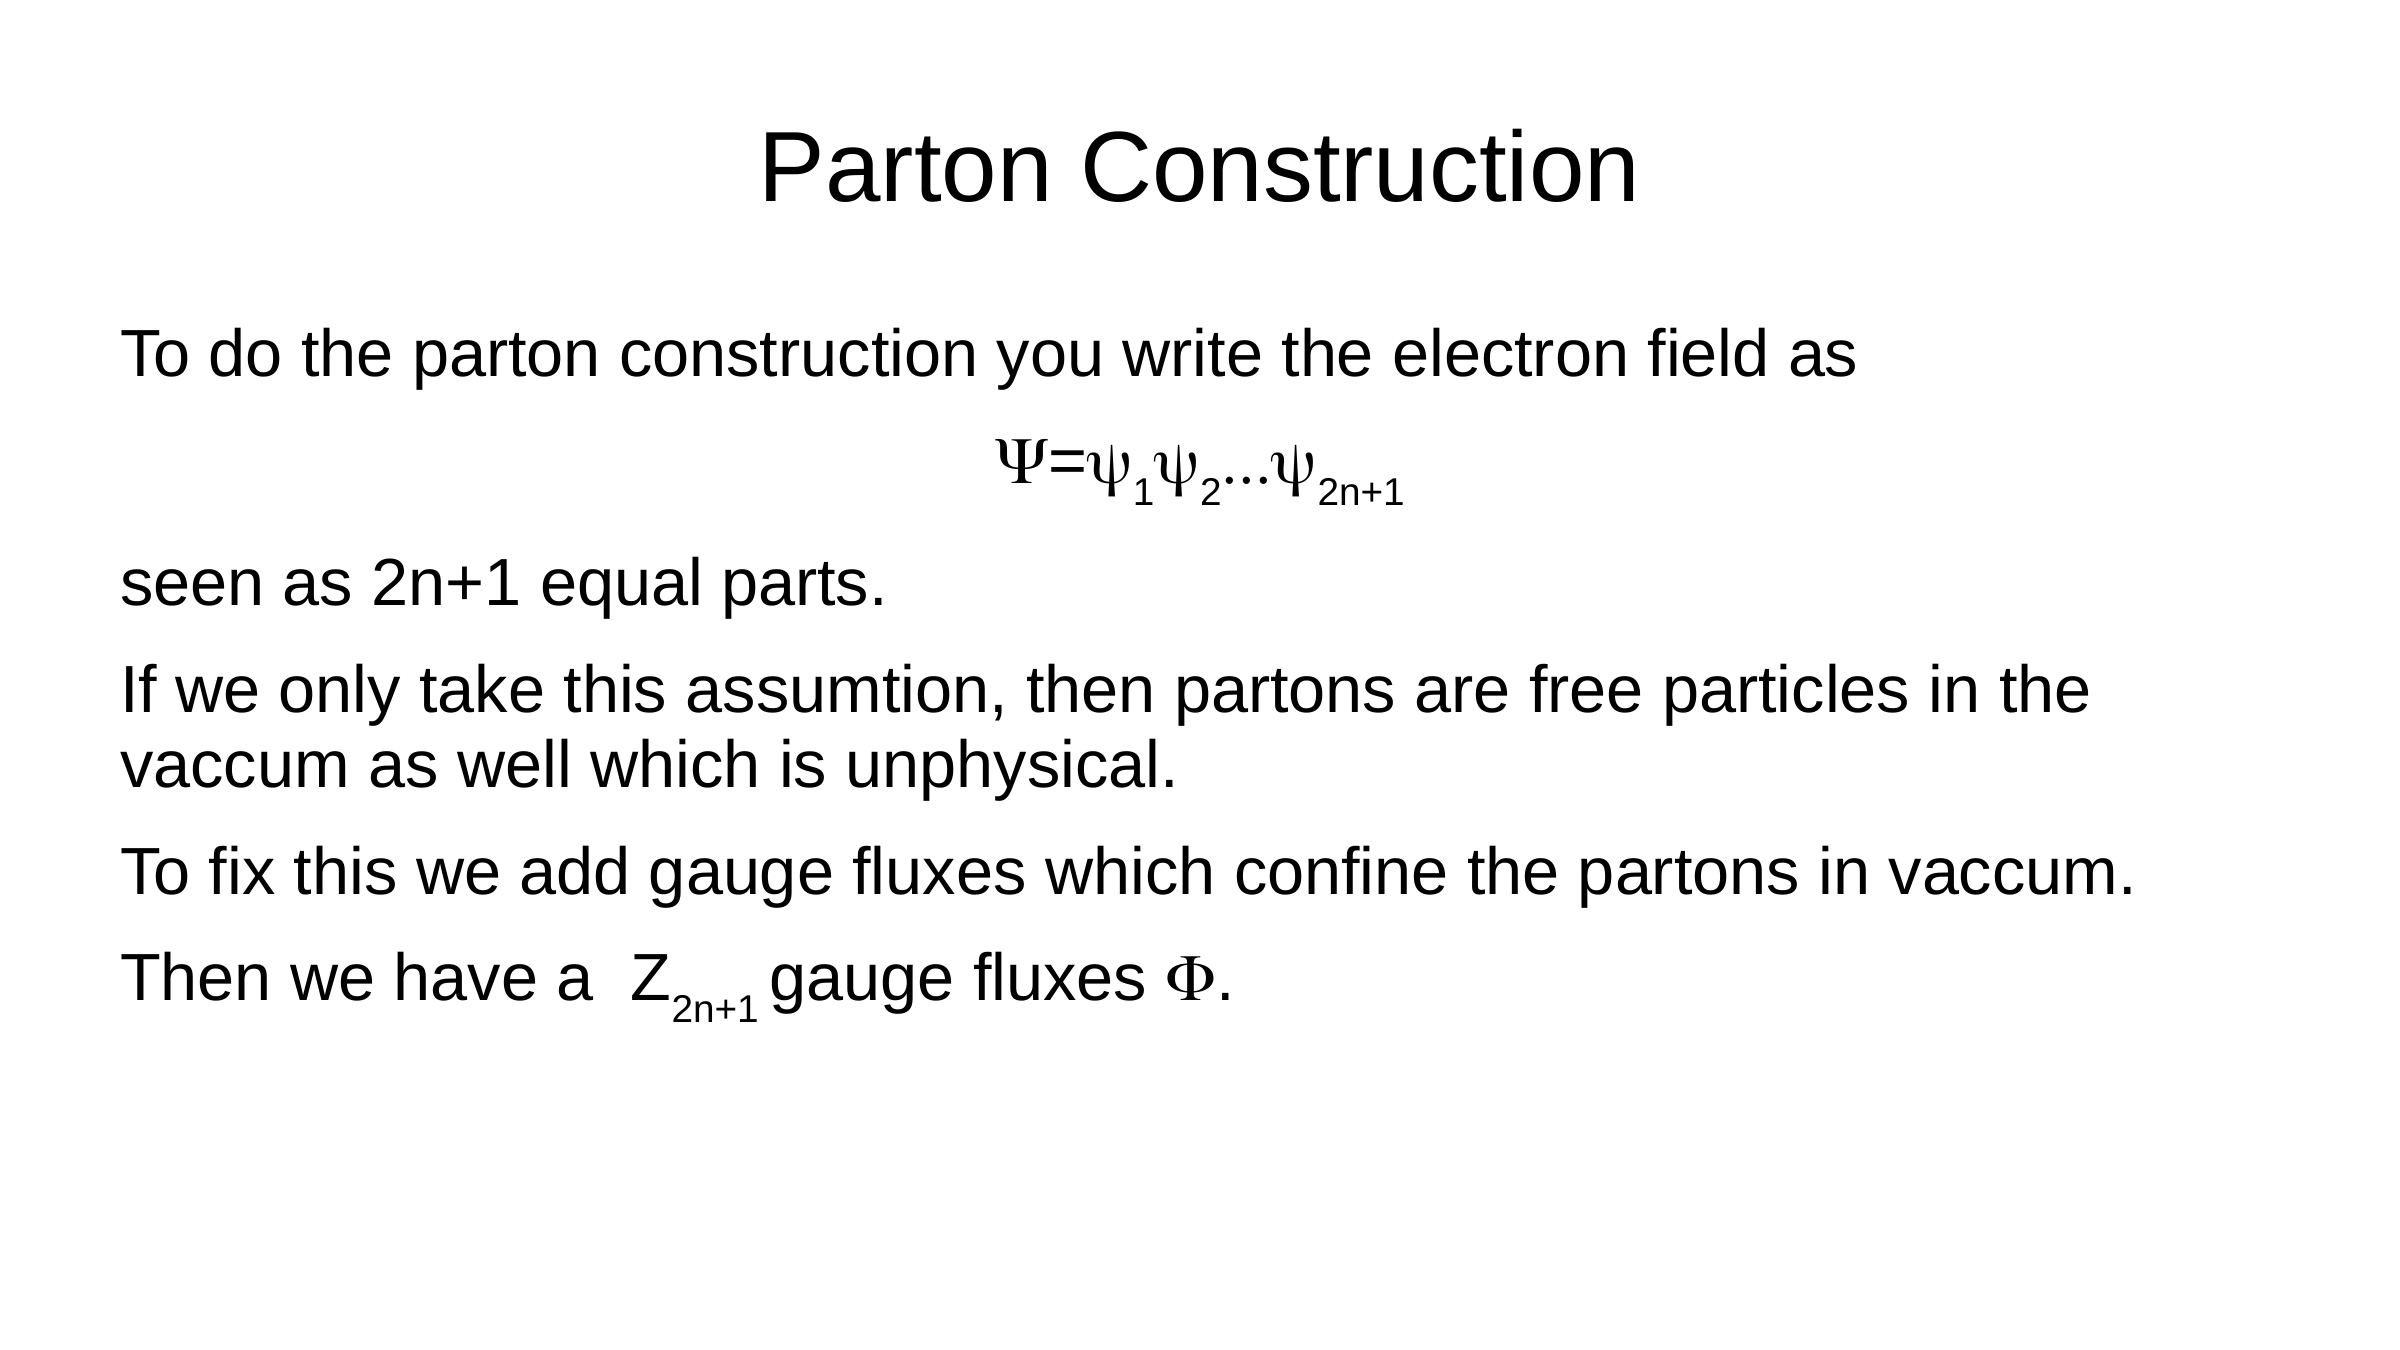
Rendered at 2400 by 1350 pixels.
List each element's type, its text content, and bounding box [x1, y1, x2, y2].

title Parton Construction [120, 53, 2280, 280]
list To do the parton construction you write the electron field as Y=y1y2...y2n+1 seen as 2n+1 equal parts. If we only take this assumtion, then partons are free particles in the vaccum as well which is unphysical. To fix this we add gauge fluxes which confine the partons in vaccum. Then we have a Z2n+1 gauge fluxes F. [120, 315, 2280, 1350]
